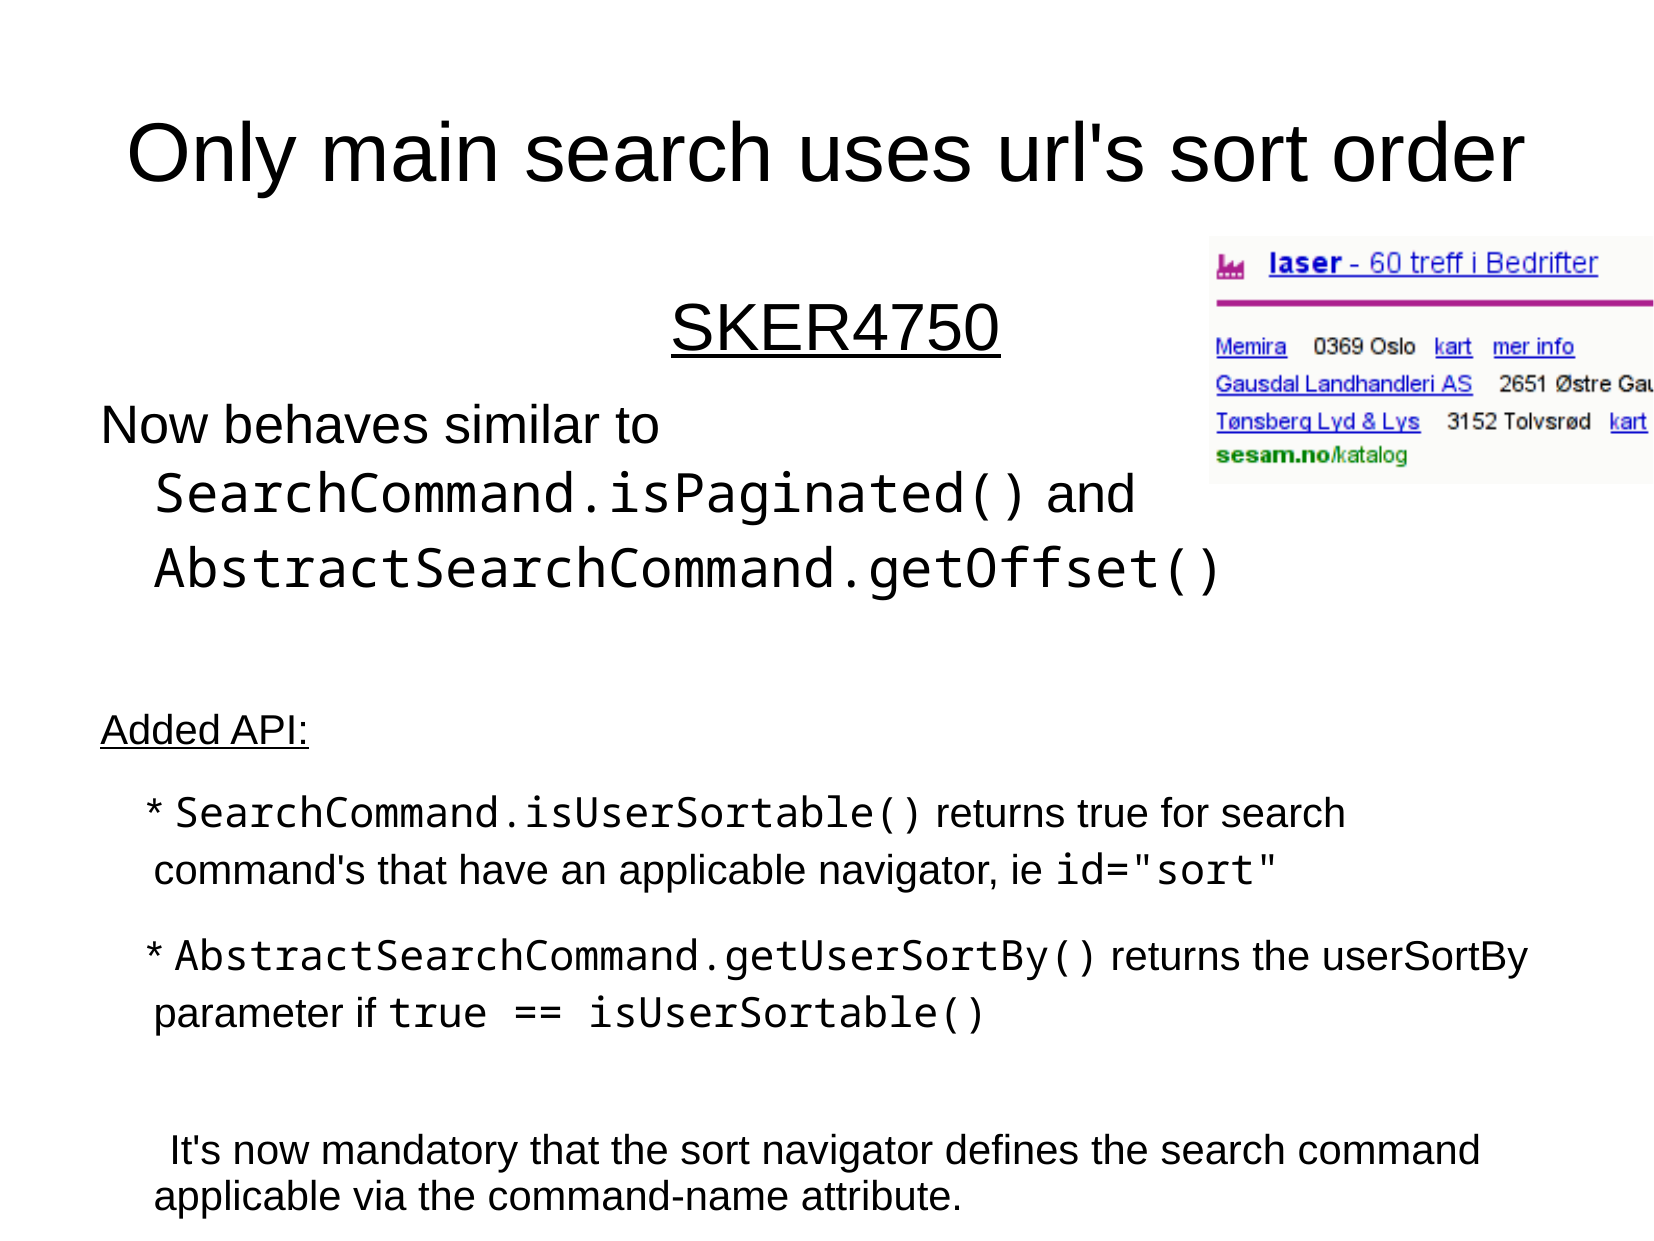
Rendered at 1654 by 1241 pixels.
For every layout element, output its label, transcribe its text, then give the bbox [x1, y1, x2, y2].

list SKER4750 Now behaves similar to SearchCommand.isPaginated() and AbstractSearchCommand.getOffset() Added API: * SearchCommand.isUserSortable() returns true for search command's that have an applicable navigator, ie id="sort" * AbstractSearchCommand.getUserSortBy() returns the userSortBy parameter if true == isUserSortable() It's now mandatory that the sort navigator defines the search command applicable via the command-name attribute. [82, 290, 1571, 1220]
picture [1209, 236, 1654, 485]
title Only main search uses url's sort order [82, 56, 1571, 250]
